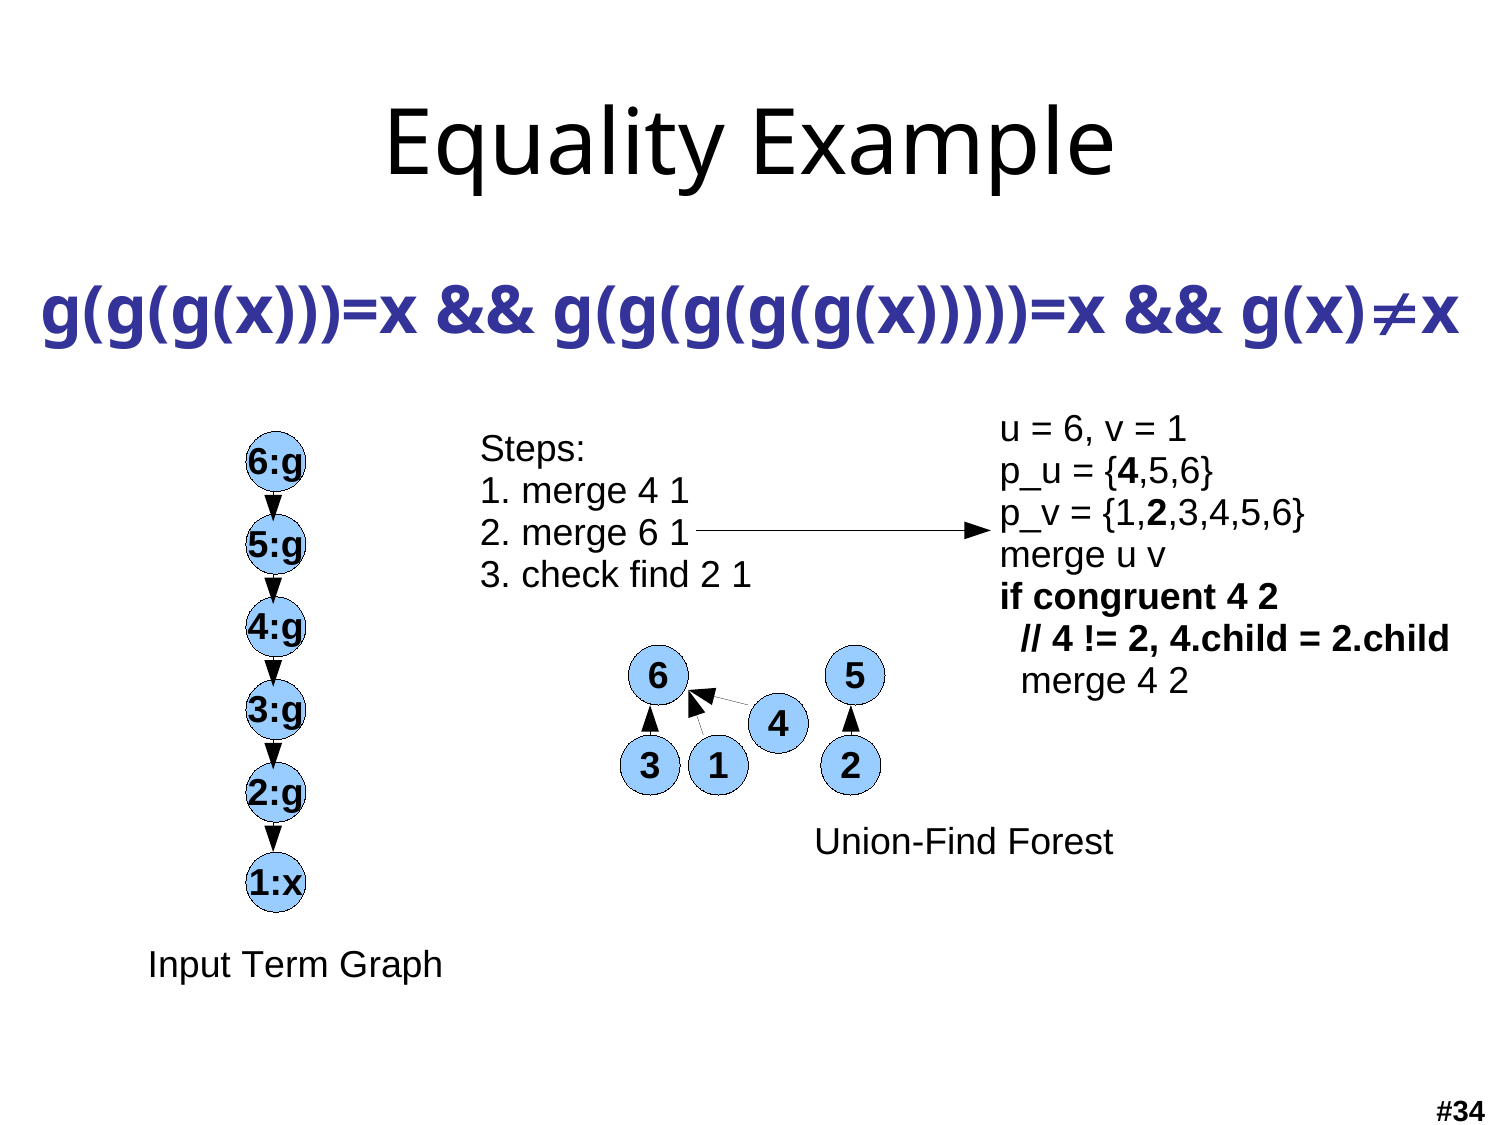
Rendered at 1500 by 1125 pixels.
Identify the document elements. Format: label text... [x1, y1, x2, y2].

text_box Union-Find Forest [799, 813, 1129, 871]
text_box Input Term Graph [132, 935, 459, 993]
text_box u = 6, v = 1 p_u = {4,5,6} p_v = {1,2,3,4,5,6} merge u v if congruent 4 2 // 4 != 2, 4.child = 2.child merge 4 2 [984, 400, 1466, 714]
list g(g(g(x)))=x && g(g(g(g(g(x)))))=x && g(x)x [24, 262, 1476, 1101]
text_box 1:x [245, 852, 306, 913]
text_box 5 [825, 645, 886, 706]
title Equality Example [24, 45, 1476, 233]
text_box 3 [620, 735, 681, 796]
text_box 3:g [245, 679, 306, 740]
text_box 6:g [245, 431, 306, 492]
text_box 5:g [245, 514, 306, 575]
text_box 6 [628, 645, 689, 706]
text_box 4 [748, 693, 809, 754]
text_box 2 [820, 735, 881, 796]
text_box 2:g [245, 762, 306, 823]
text_box 1 [688, 735, 749, 796]
text_box 4:g [245, 596, 306, 657]
text_box Steps: 1. merge 4 1 2. merge 6 1 3. check find 2 1 [465, 420, 795, 604]
